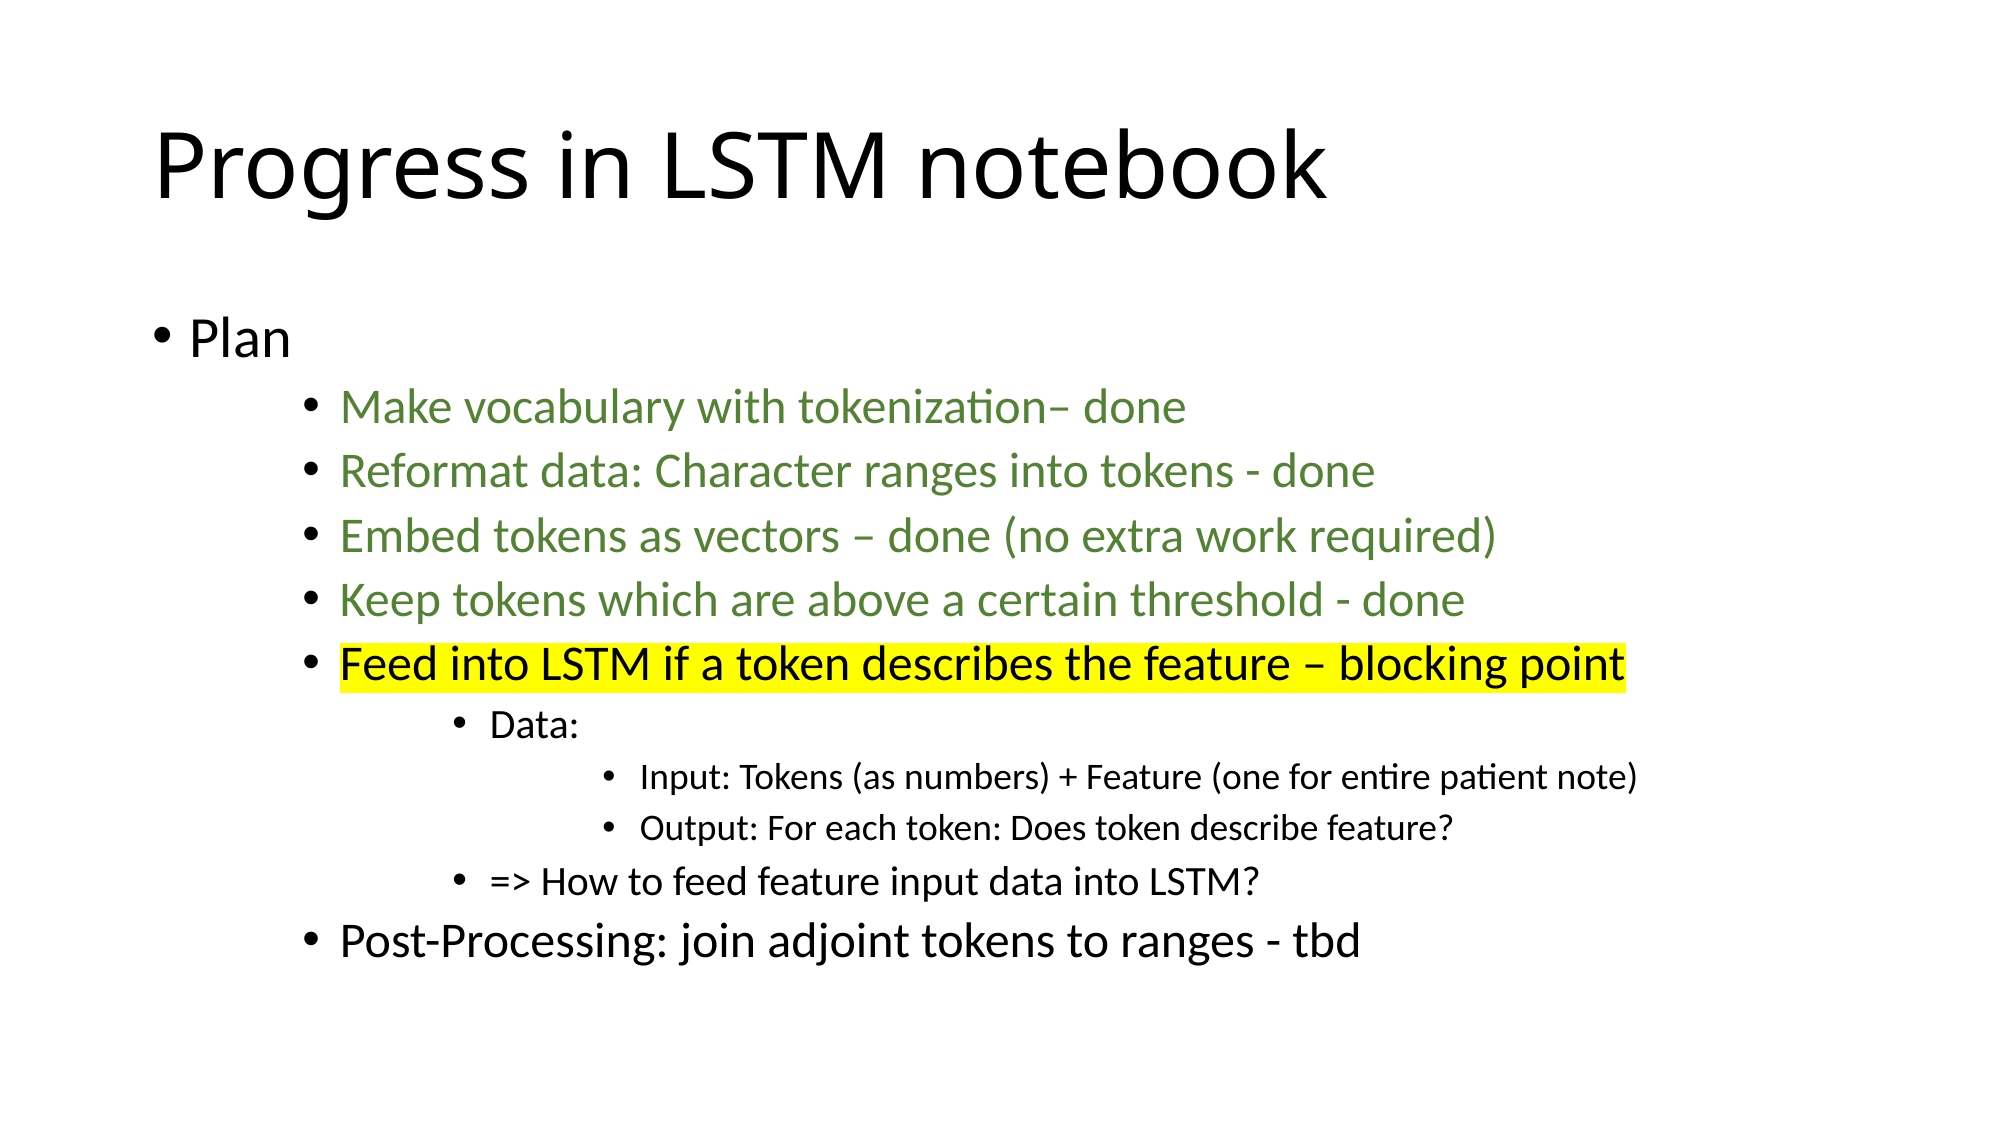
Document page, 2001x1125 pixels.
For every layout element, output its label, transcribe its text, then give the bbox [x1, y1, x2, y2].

title Progress in LSTM notebook [137, 59, 1863, 278]
list Plan Make vocabulary with tokenization– done Reformat data: Character ranges into tokens - done Embed tokens as vectors – done (no extra work required) Keep tokens which are above a certain threshold - done Feed into LSTM if a token describes the feature – blocking point Data: Input: Tokens (as numbers) + Feature (one for entire patient note) Output: For each token: Does token describe feature? => How to feed feature input data into LSTM? Post-Processing: join adjoint tokens to ranges - tbd [137, 299, 1863, 1014]
